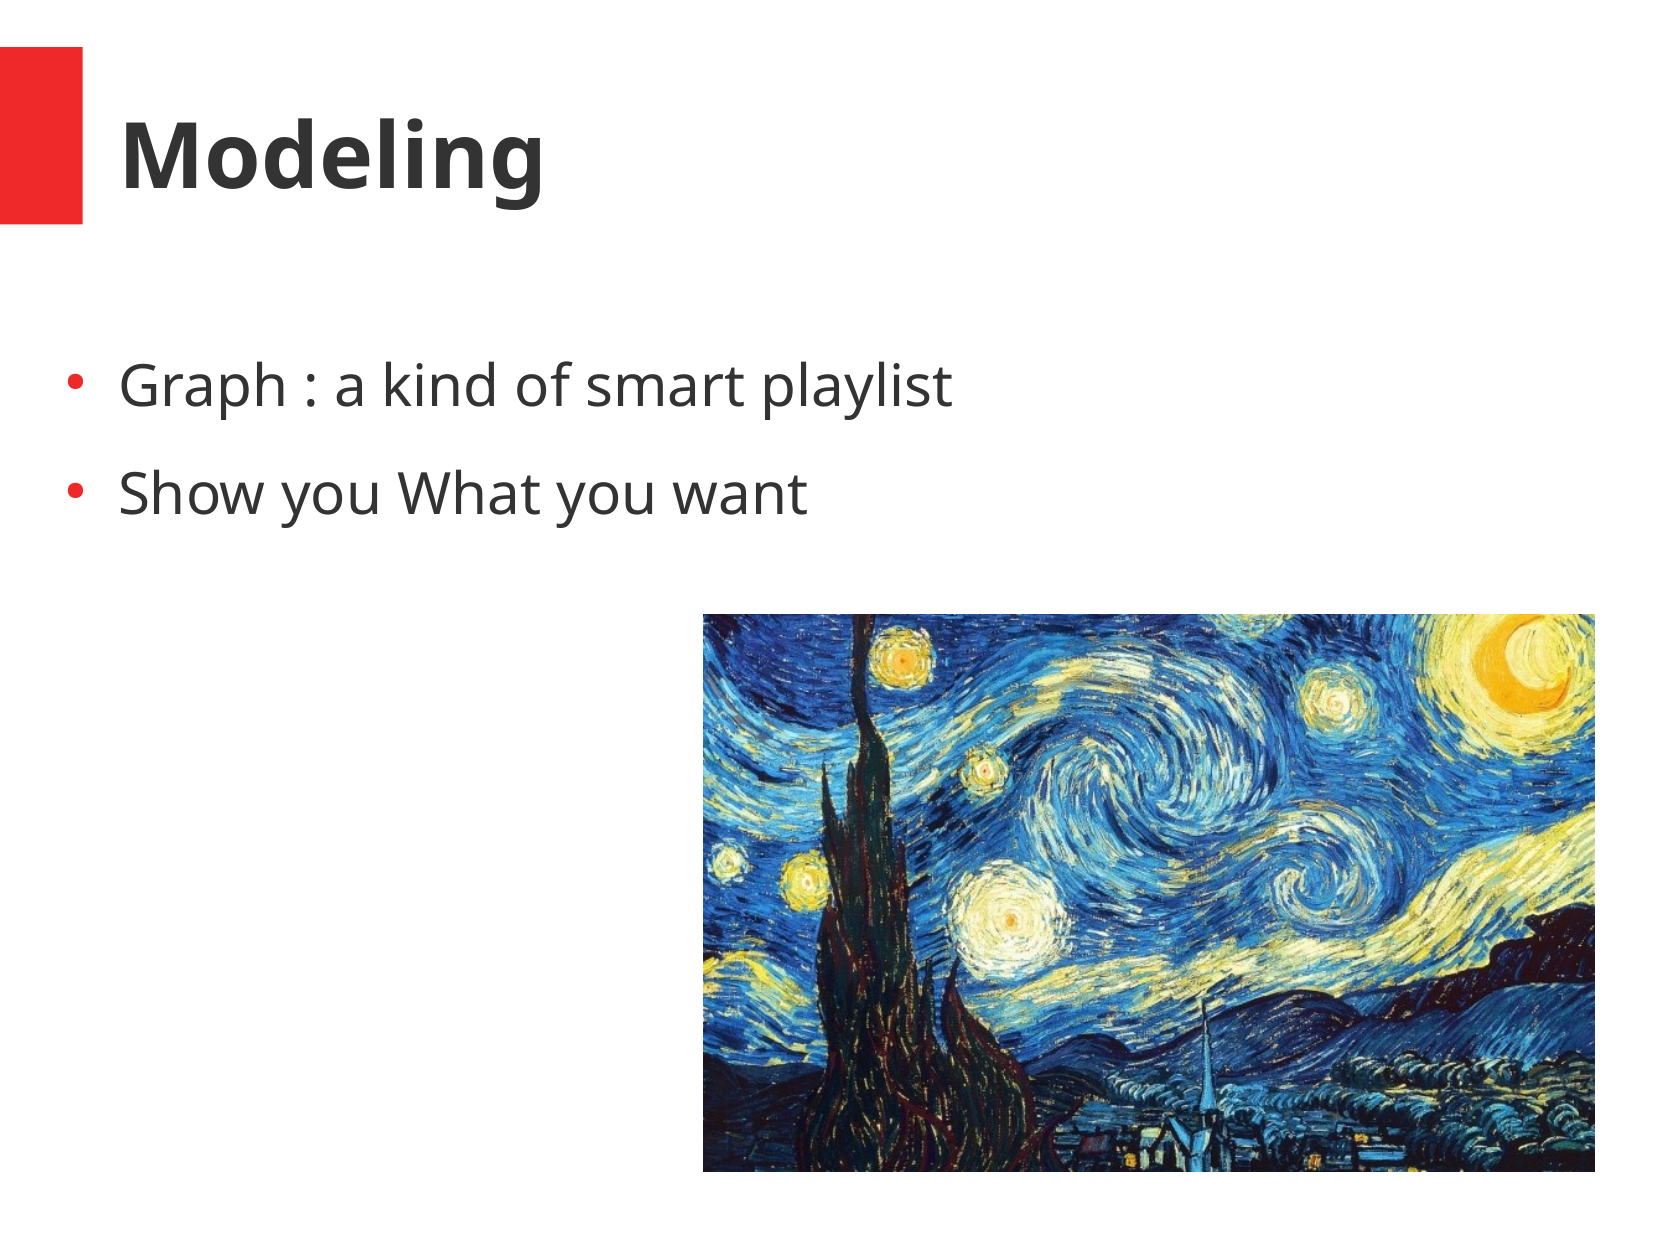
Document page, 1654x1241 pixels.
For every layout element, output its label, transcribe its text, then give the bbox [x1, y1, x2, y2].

title Modeling [118, 49, 1571, 257]
picture [703, 614, 1595, 1172]
list Graph : a kind of smart playlist Show you What you want [47, 343, 1574, 1063]
